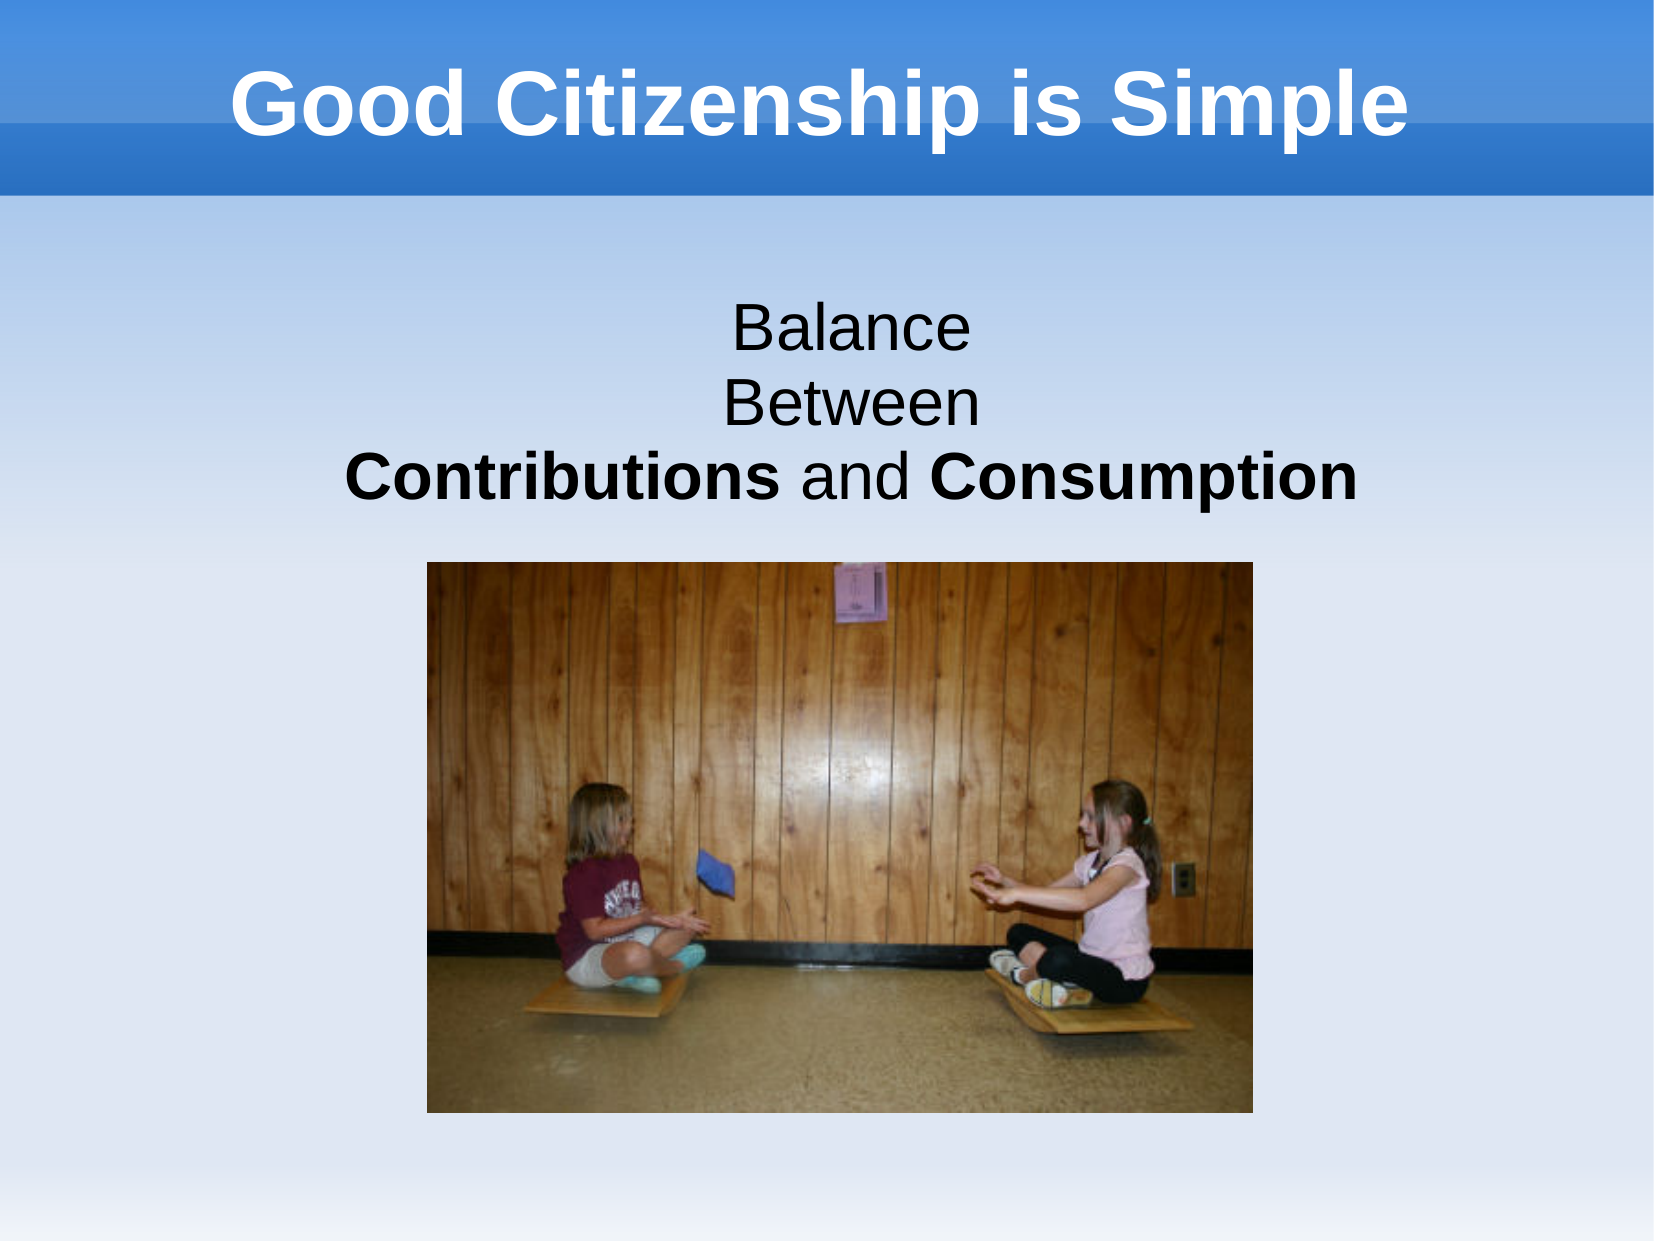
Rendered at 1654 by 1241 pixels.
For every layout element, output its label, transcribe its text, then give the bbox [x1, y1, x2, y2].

picture [0, 0, 1654, 1241]
title Good Citizenship is Simple [76, 7, 1565, 200]
text_box Balance Between Contributions and Consumption [146, 282, 1534, 521]
